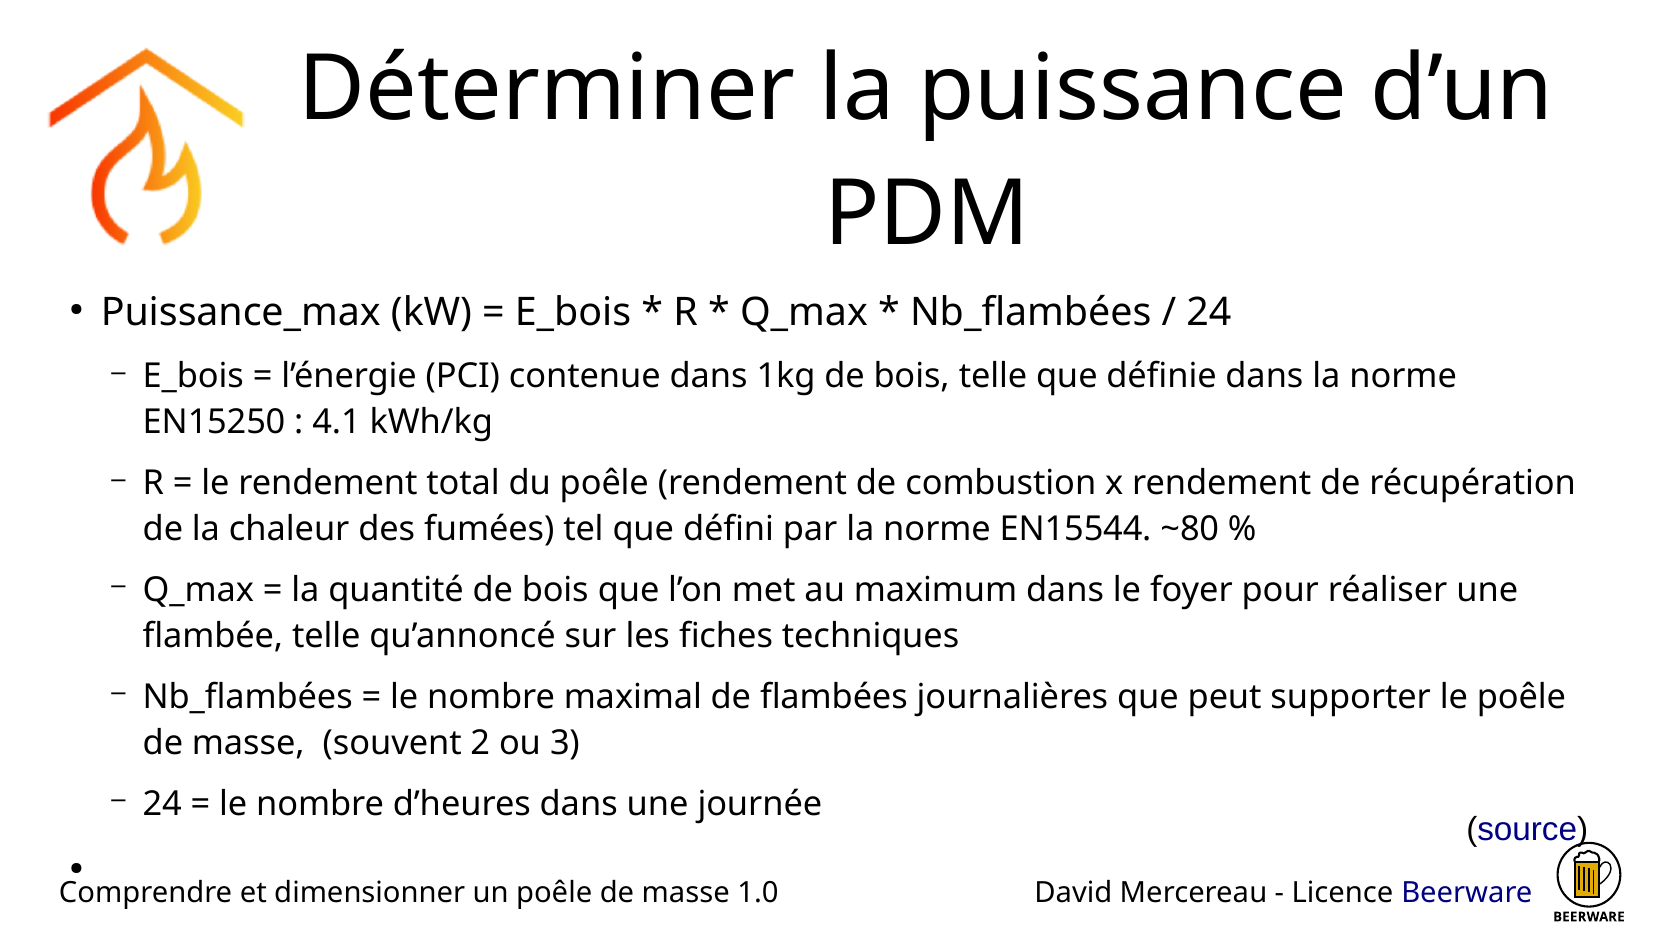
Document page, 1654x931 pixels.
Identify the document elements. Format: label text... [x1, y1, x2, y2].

picture [47, 47, 246, 246]
list Puissance_max (kW) = E_bois * R * Q_max * Nb_flambées / 24 E_bois = l’énergie (PCI) contenue dans 1kg de bois, telle que définie dans la norme EN15250 : 4.1 kWh/kg R = le rendement total du poêle (rendement de combustion x rendement de récupération de la chaleur des fumées) tel que défini par la norme EN15544. ~80 % Q_max = la quantité de bois que l’on met au maximum dans le foyer pour réaliser une flambée, telle qu’annoncé sur les fiches techniques Nb_flambées = le nombre maximal de flambées journalières que peut supporter le poêle de masse, (souvent 2 ou 3) 24 = le nombre d’heures dans une journée [59, 283, 1583, 839]
title Déterminer la puissance d’un PDM [271, 39, 1583, 254]
text_box (source) [1451, 803, 1630, 886]
